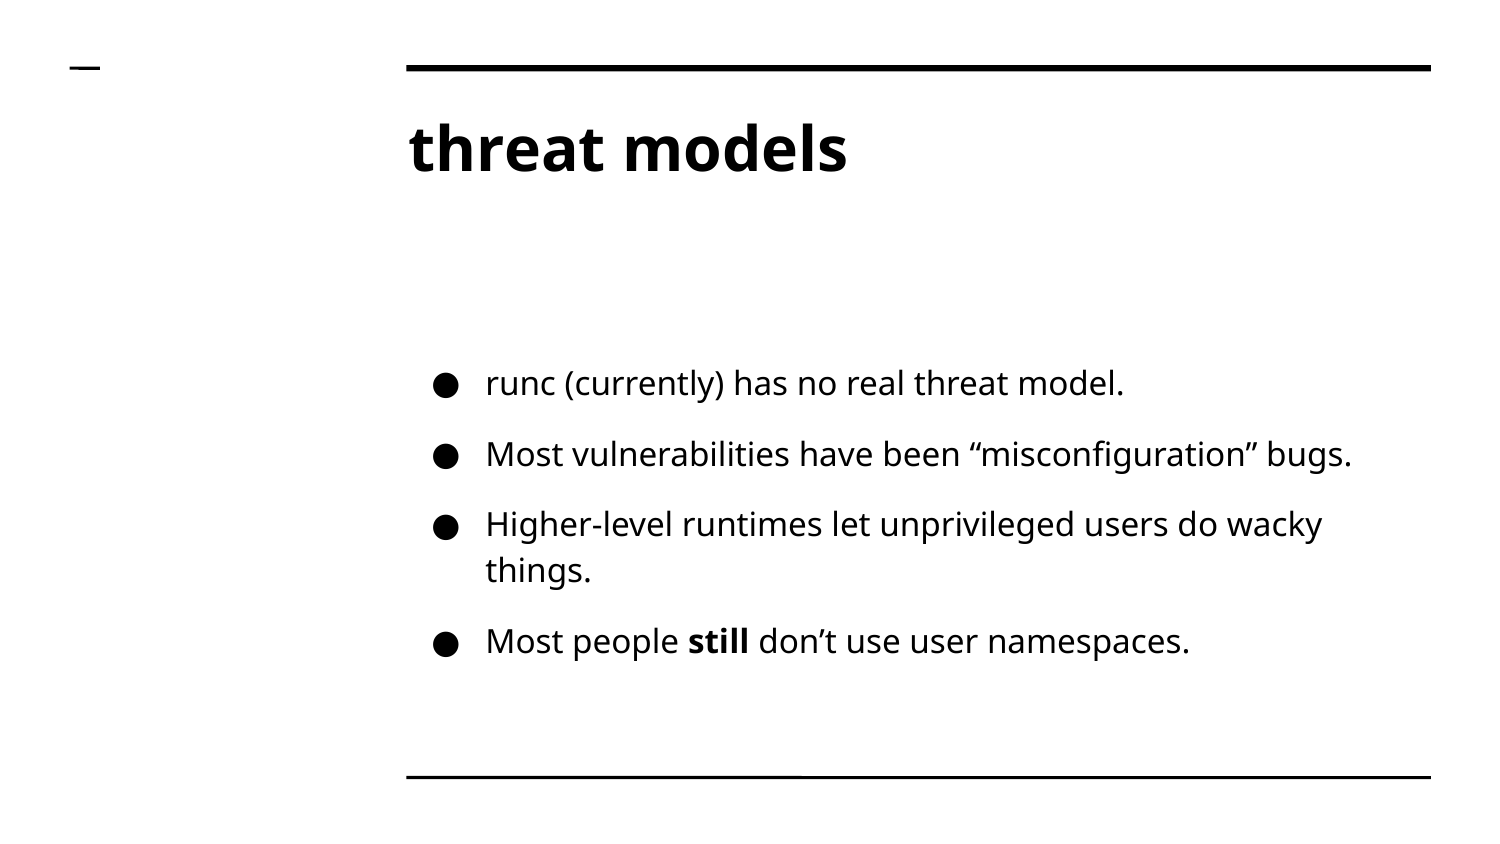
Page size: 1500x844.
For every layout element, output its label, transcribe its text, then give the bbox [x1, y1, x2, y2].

list runc (currently) has no real threat model. Most vulnerabilities have been “misconfiguration” bugs. Higher-level runtimes let unprivileged users do wacky things. Most people still don’t use user namespaces. [395, 261, 1433, 755]
title threat models [393, 94, 1431, 199]
